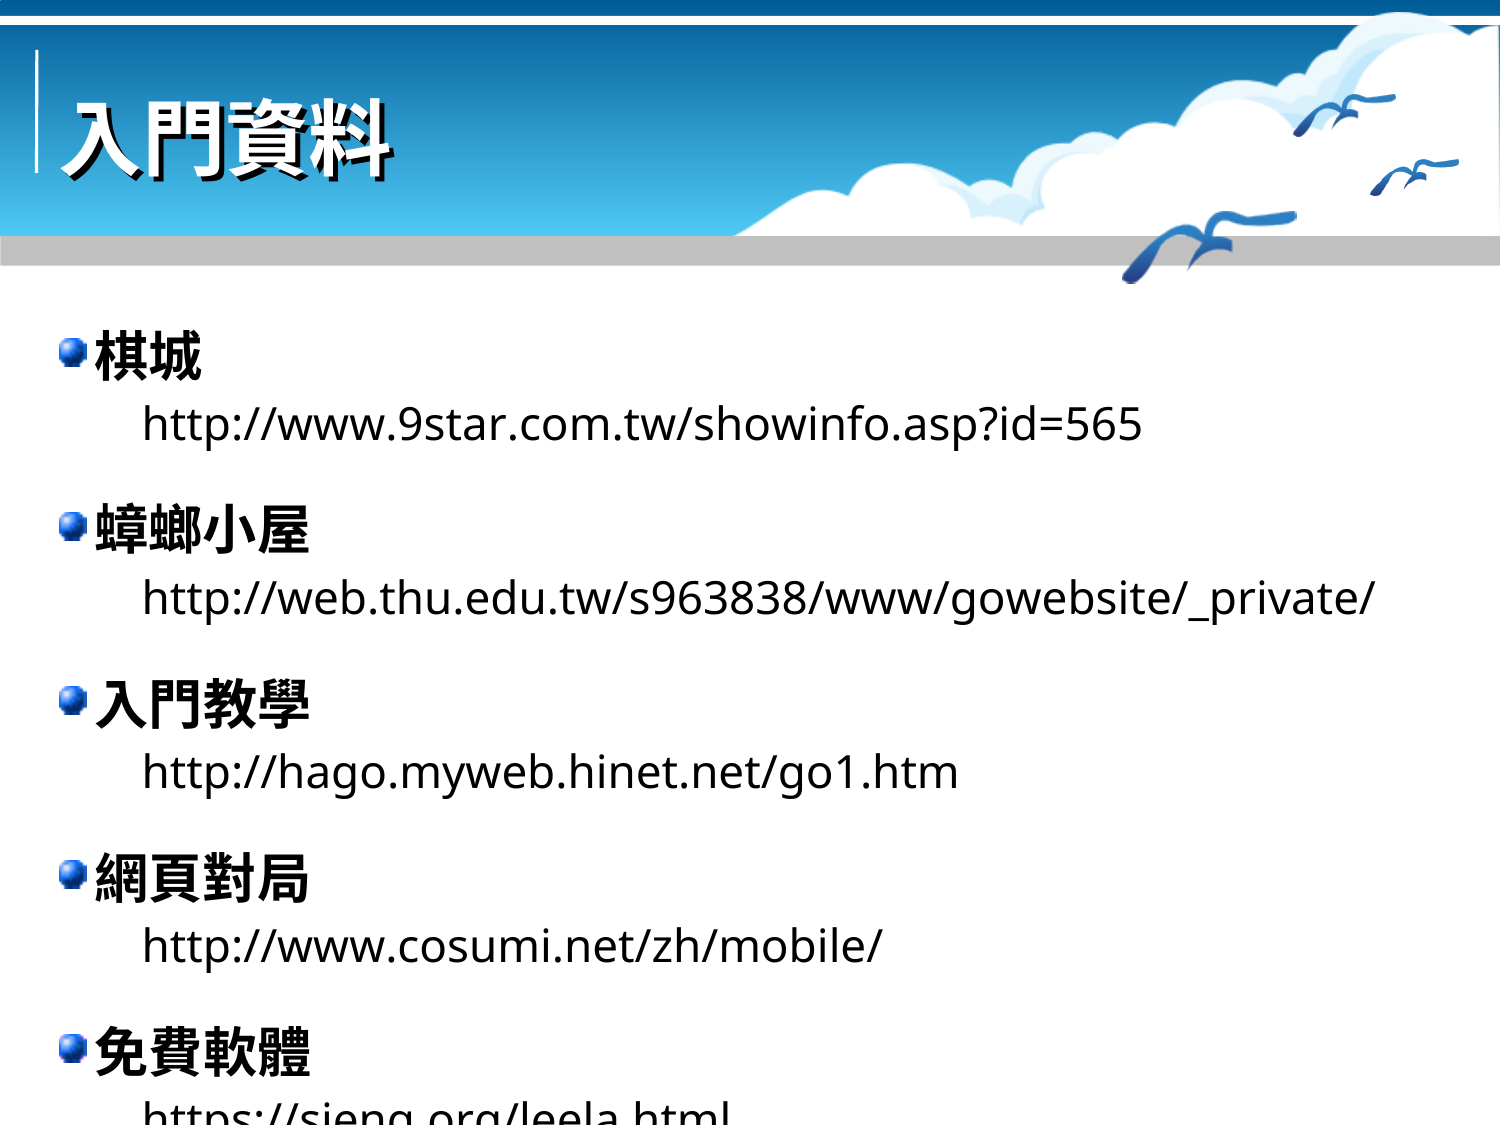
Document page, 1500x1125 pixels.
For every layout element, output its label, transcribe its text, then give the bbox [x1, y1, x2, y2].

title 入門資料 [59, 86, 1465, 186]
list 棋城 http://www.9star.com.tw/showinfo.asp?id=565 蟑螂小屋 http://web.thu.edu.tw/s963838/www/gowebsite/_private/ 入門教學 http://hago.myweb.hinet.net/go1.htm 網頁對局 http://www.cosumi.net/zh/mobile/ 免費軟體 https://sjeng.org/leela.html [59, 312, 1447, 1111]
picture [730, 12, 1500, 284]
